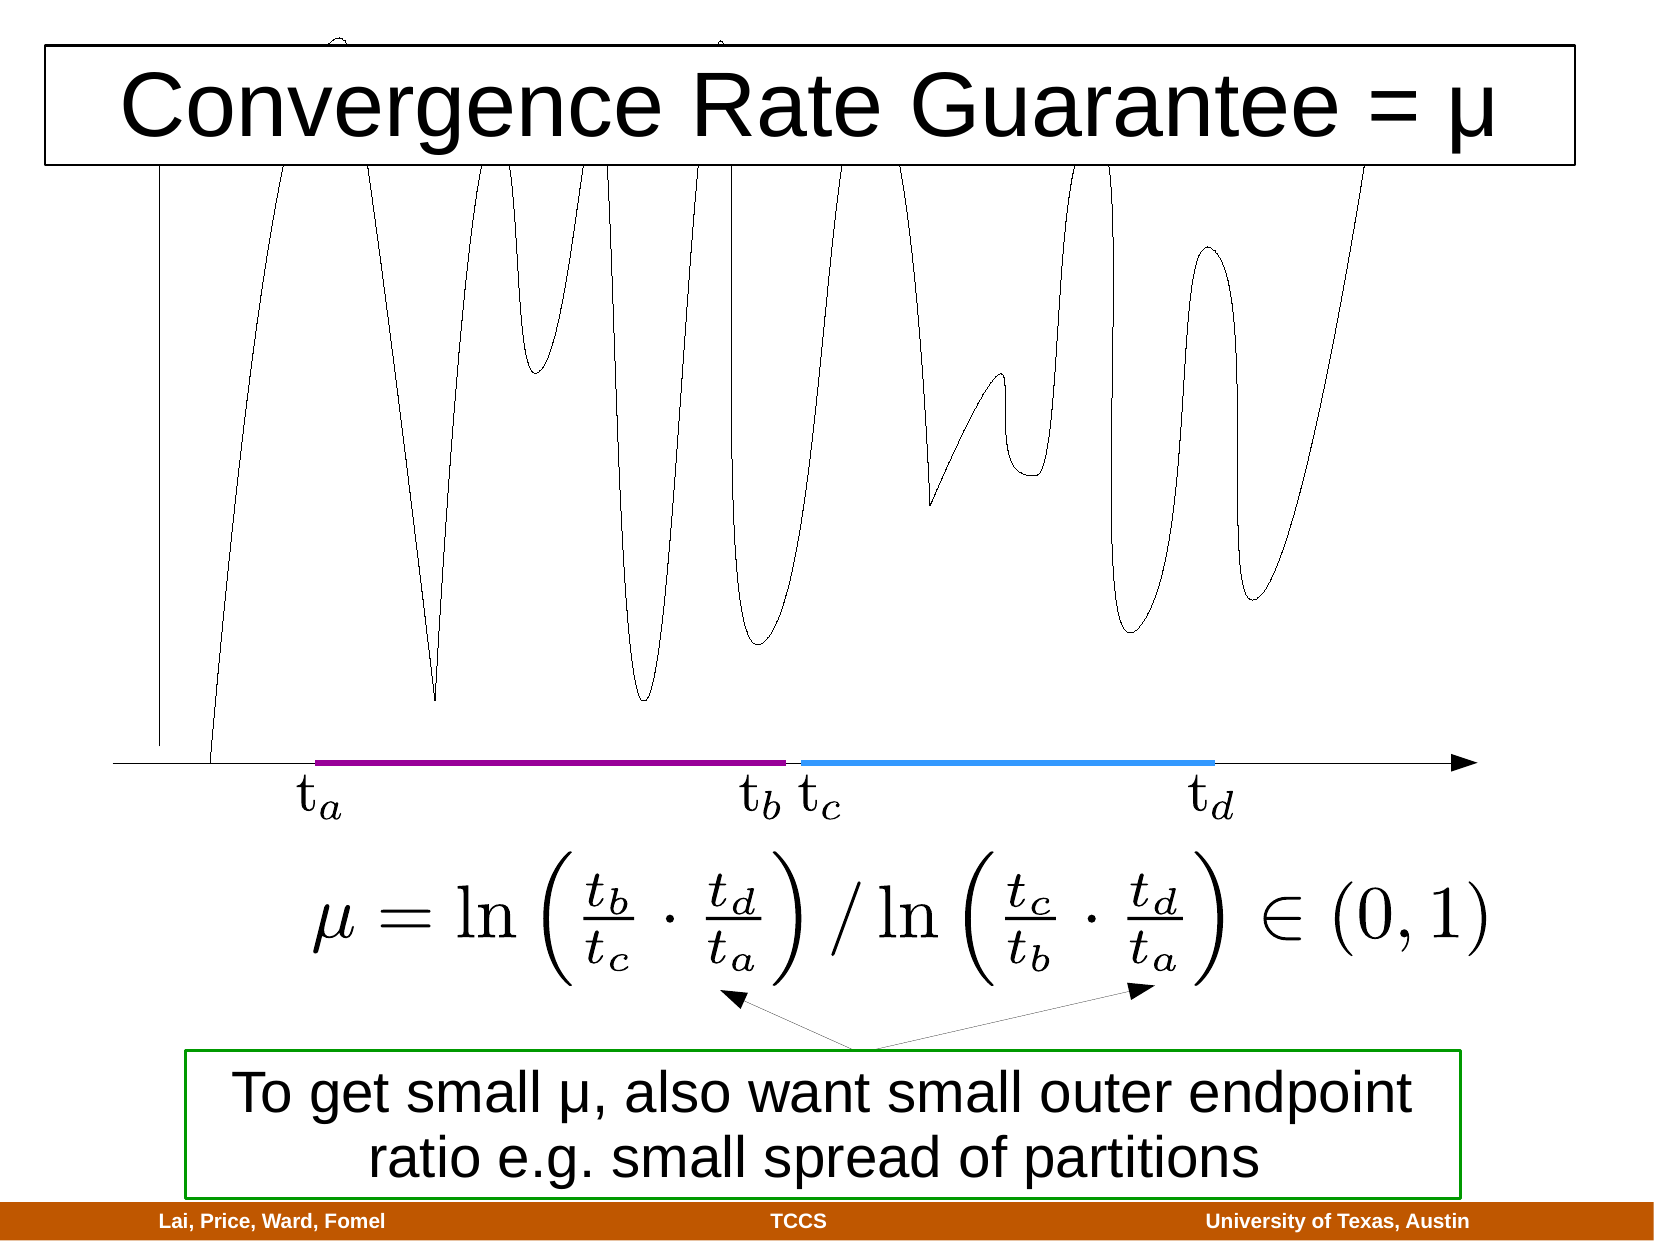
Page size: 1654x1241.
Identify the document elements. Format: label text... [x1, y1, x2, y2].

text_box [1187, 774, 1234, 820]
text_box [310, 851, 1494, 986]
text_box Convergence Rate Guarantee = μ [45, 45, 1576, 165]
text_box [295, 774, 344, 820]
text_box To get small μ, also want small outer endpoint ratio e.g. small spread of partitions [185, 1050, 1461, 1199]
text_box [797, 774, 841, 820]
text_box [738, 774, 782, 820]
